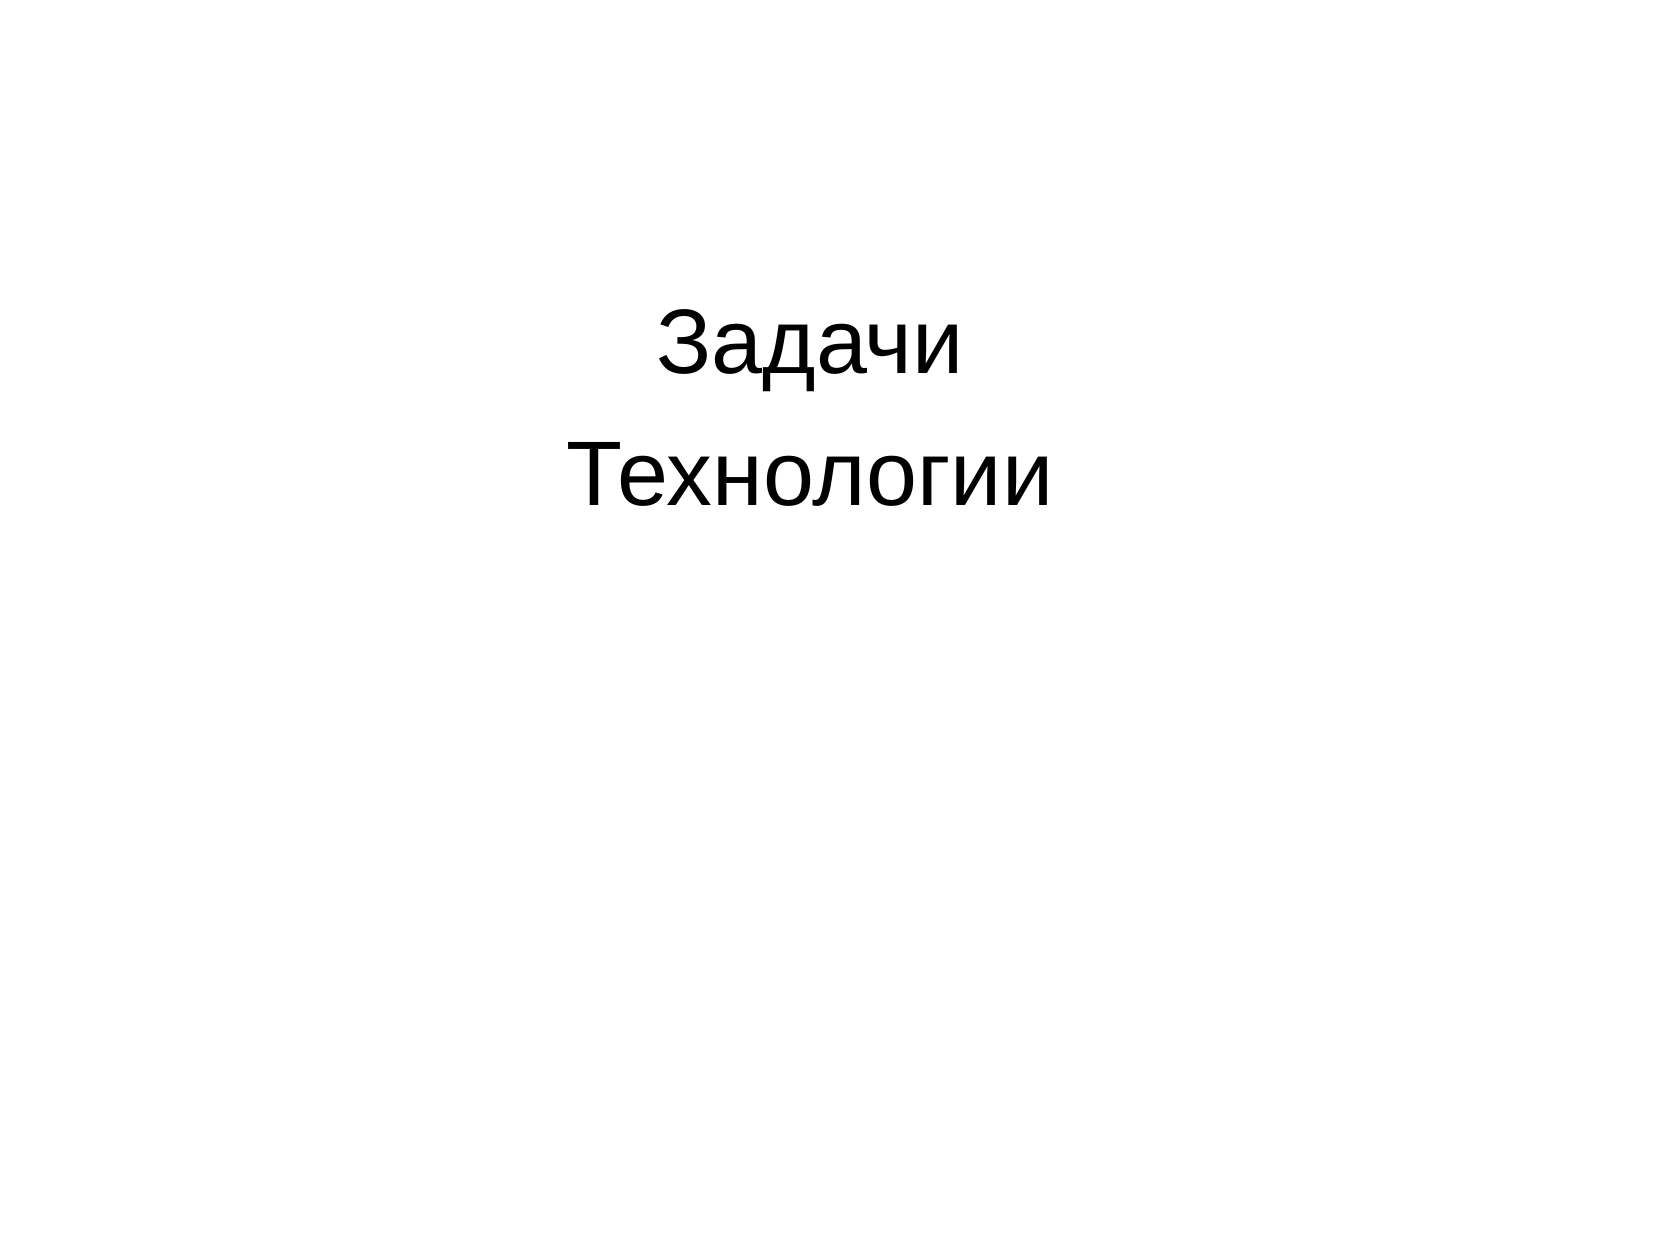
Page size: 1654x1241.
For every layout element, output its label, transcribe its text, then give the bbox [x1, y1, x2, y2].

list Задачи Технологии [82, 290, 1538, 1010]
